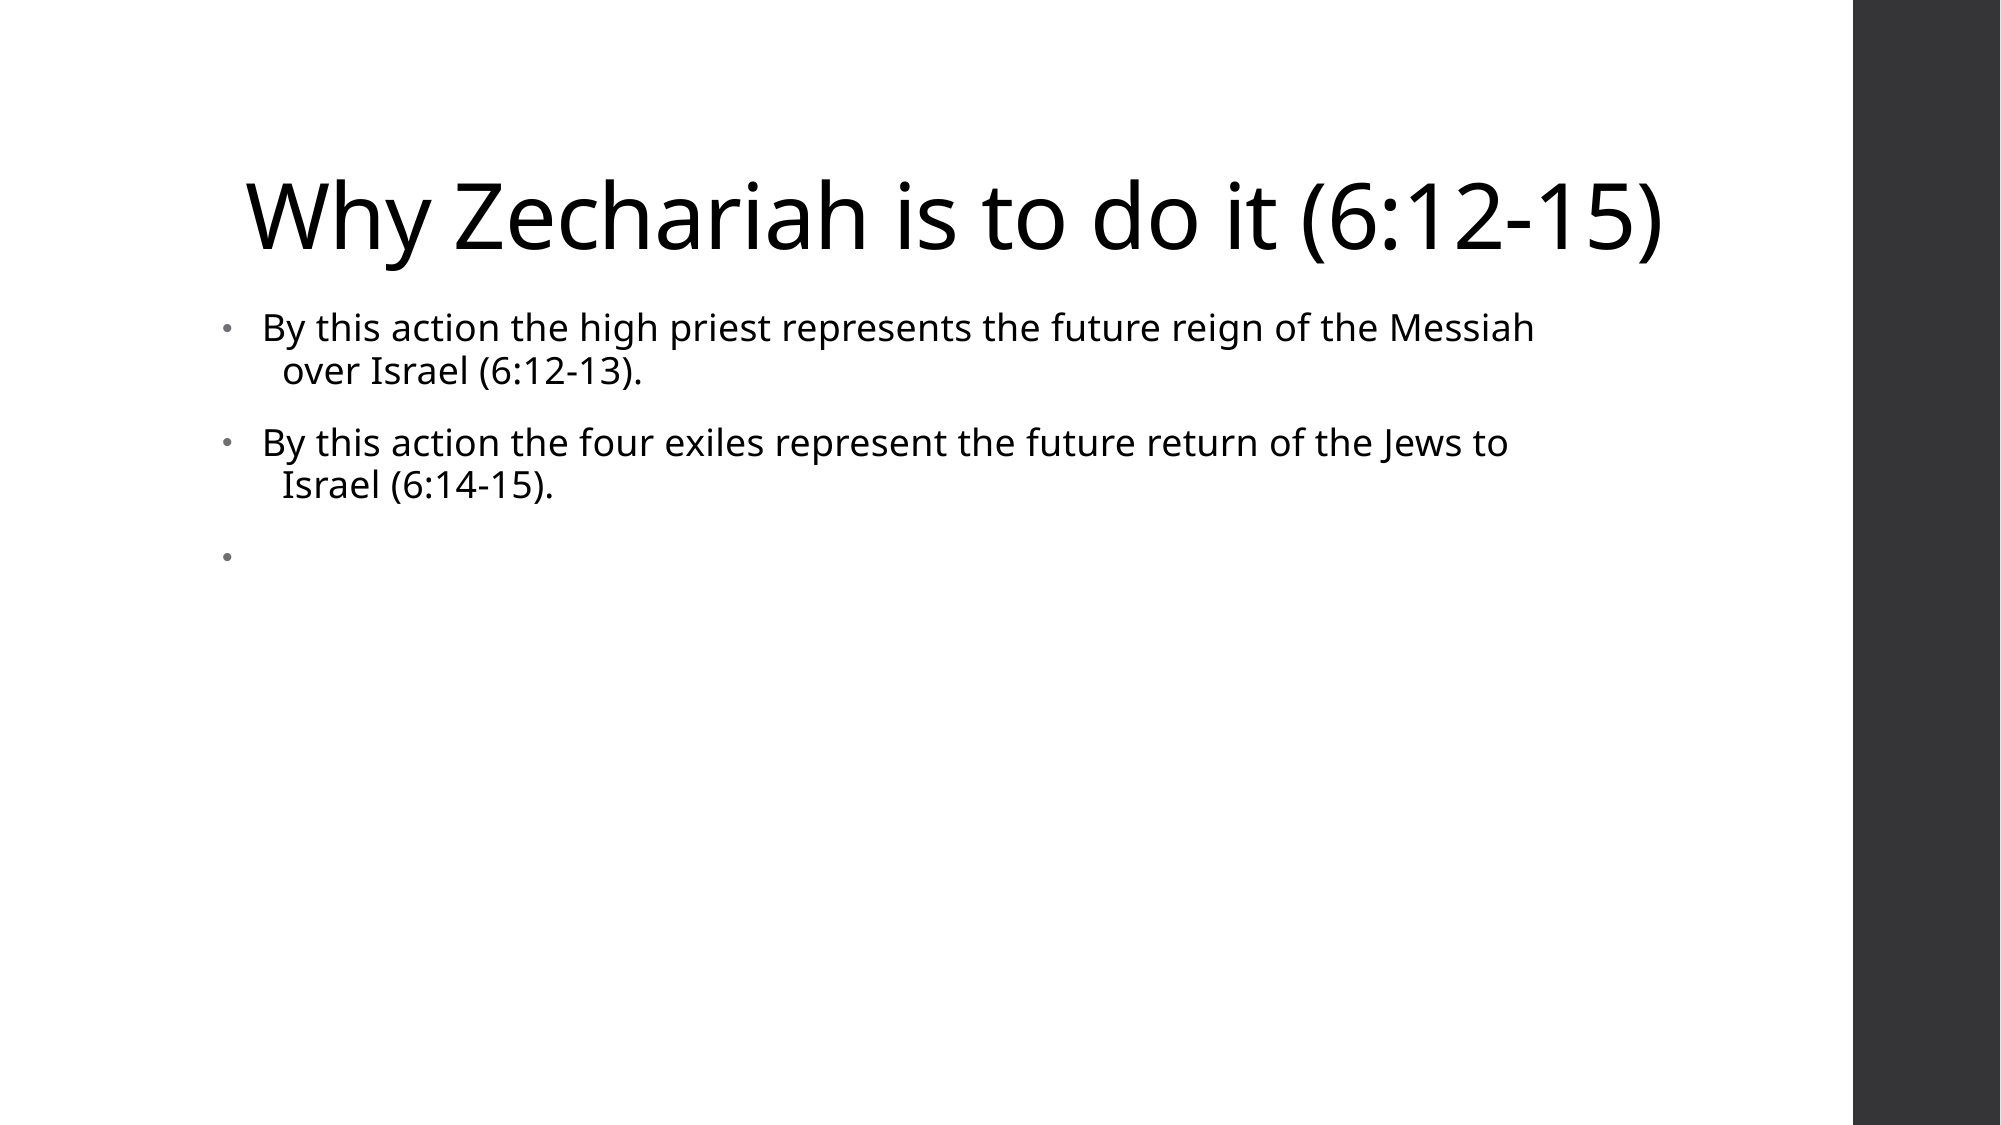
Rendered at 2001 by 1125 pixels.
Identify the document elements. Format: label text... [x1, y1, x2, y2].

list By this action the high priest represents the future reign of the Messiah over Israel (6:12-13). By this action the four exiles represent the future return of the Jews to Israel (6:14-15). [206, 299, 1617, 1014]
title Why Zechariah is to do it (6:12-15) [206, 60, 1797, 278]
